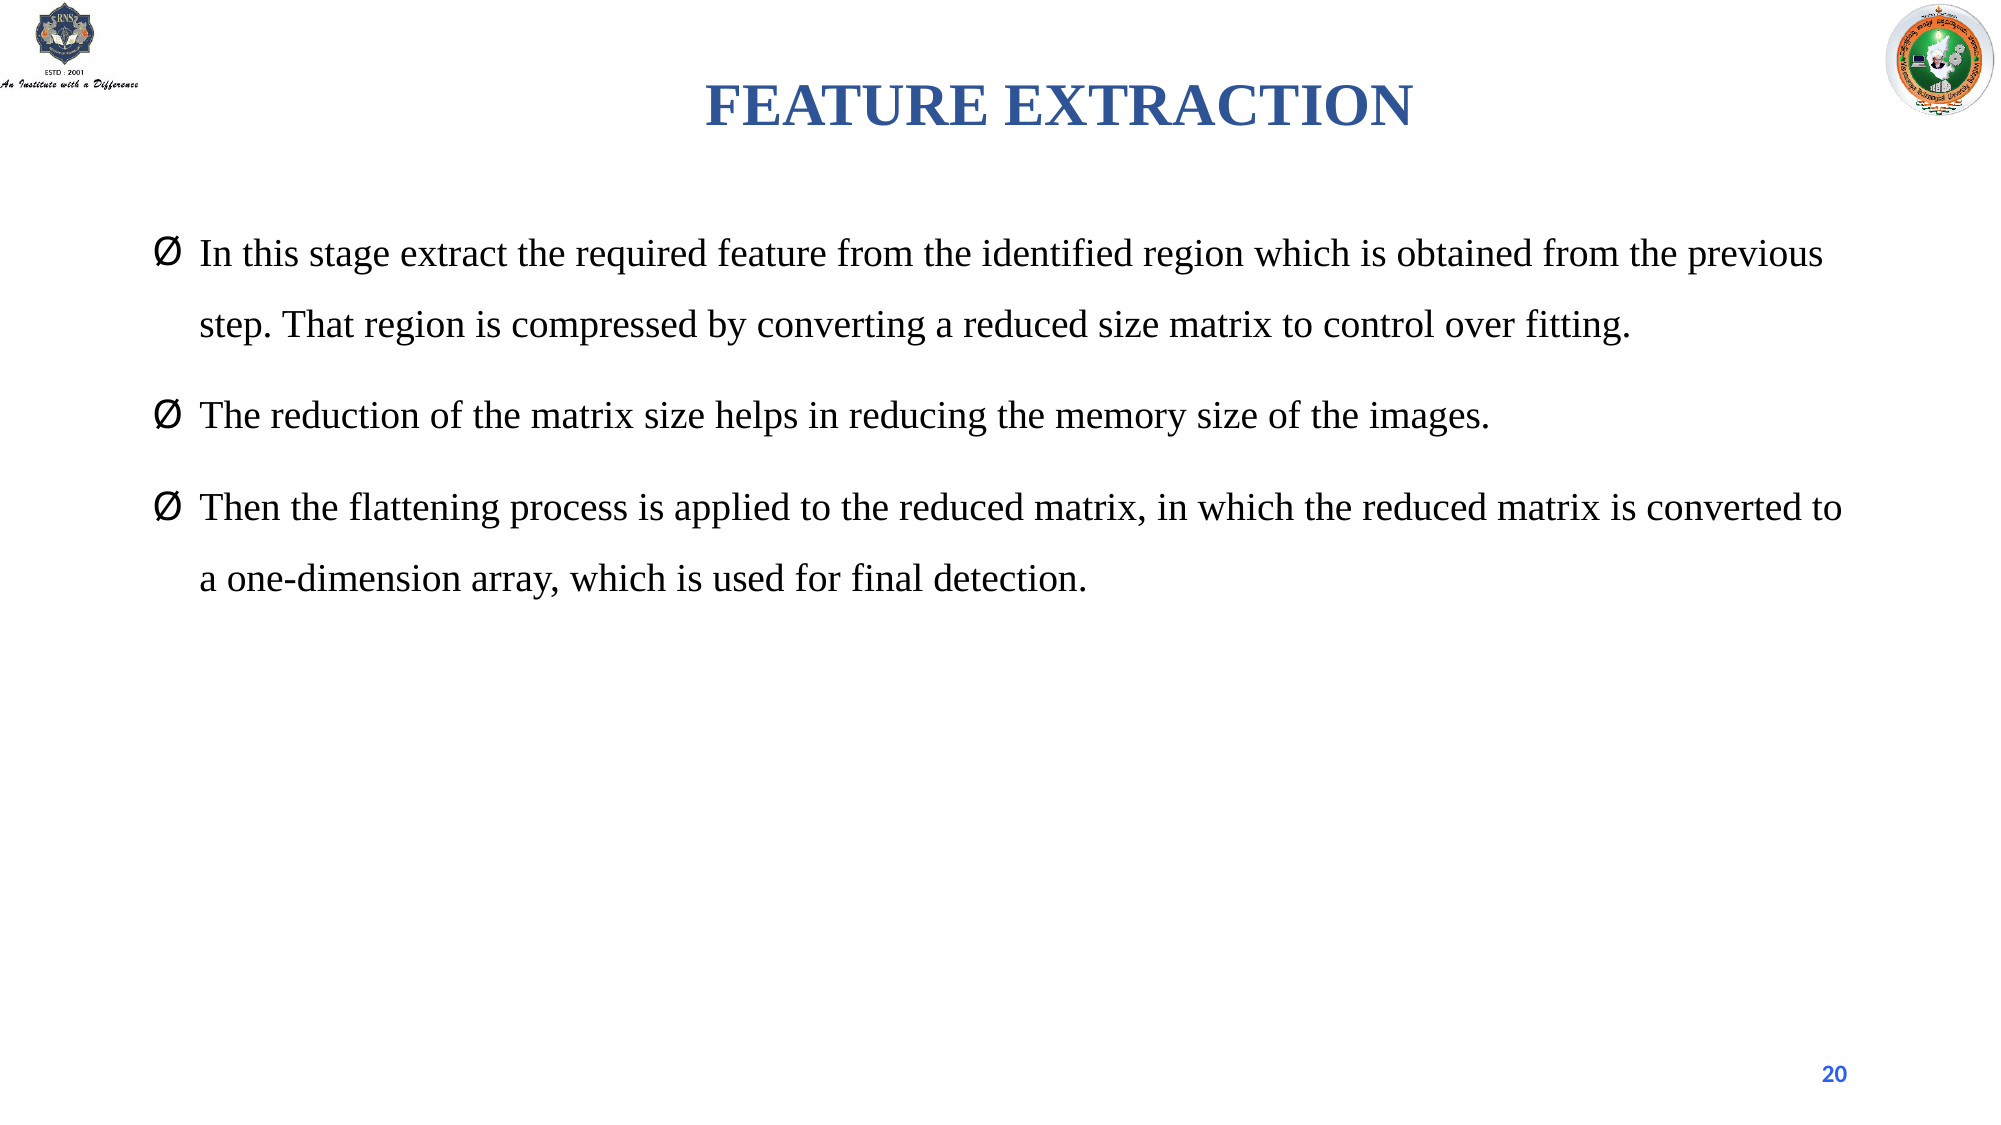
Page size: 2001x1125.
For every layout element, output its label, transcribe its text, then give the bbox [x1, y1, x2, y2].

slide_number <number> [1412, 1042, 1863, 1103]
picture [0, 0, 138, 90]
title Feature Extraction [137, 59, 1863, 174]
picture [1882, 2, 1997, 117]
list In this stage extract the required feature from the identified region which is obtained from the previous step. That region is compressed by converting a reduced size matrix to control over fitting. The reduction of the matrix size helps in reducing the memory size of the images. Then the flattening process is applied to the reduced matrix, in which the reduced matrix is converted to a one-dimension array, which is used for final detection. [137, 195, 1863, 1022]
